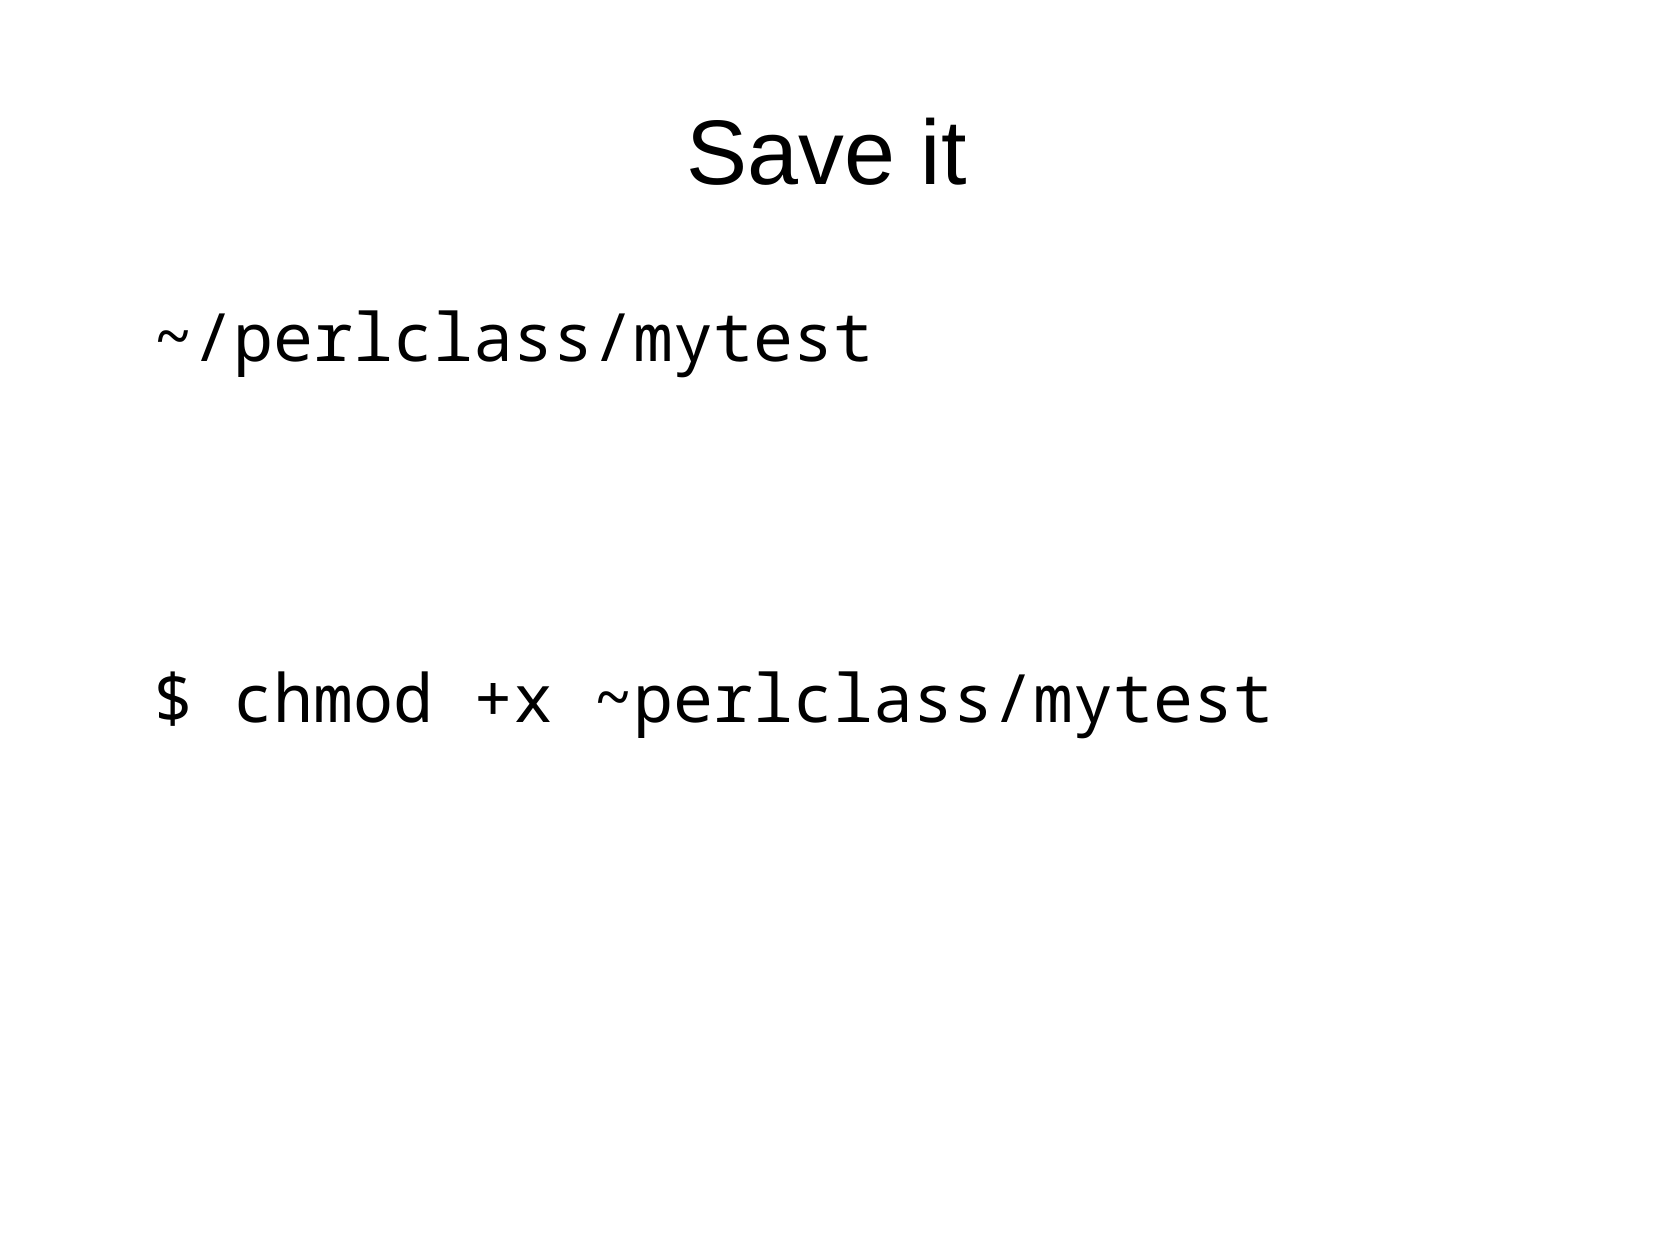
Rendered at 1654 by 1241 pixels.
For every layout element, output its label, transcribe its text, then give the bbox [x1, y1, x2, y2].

list ~/perlclass/mytest $ chmod +x ~perlclass/mytest [82, 290, 1571, 1010]
title Save it [82, 49, 1571, 257]
